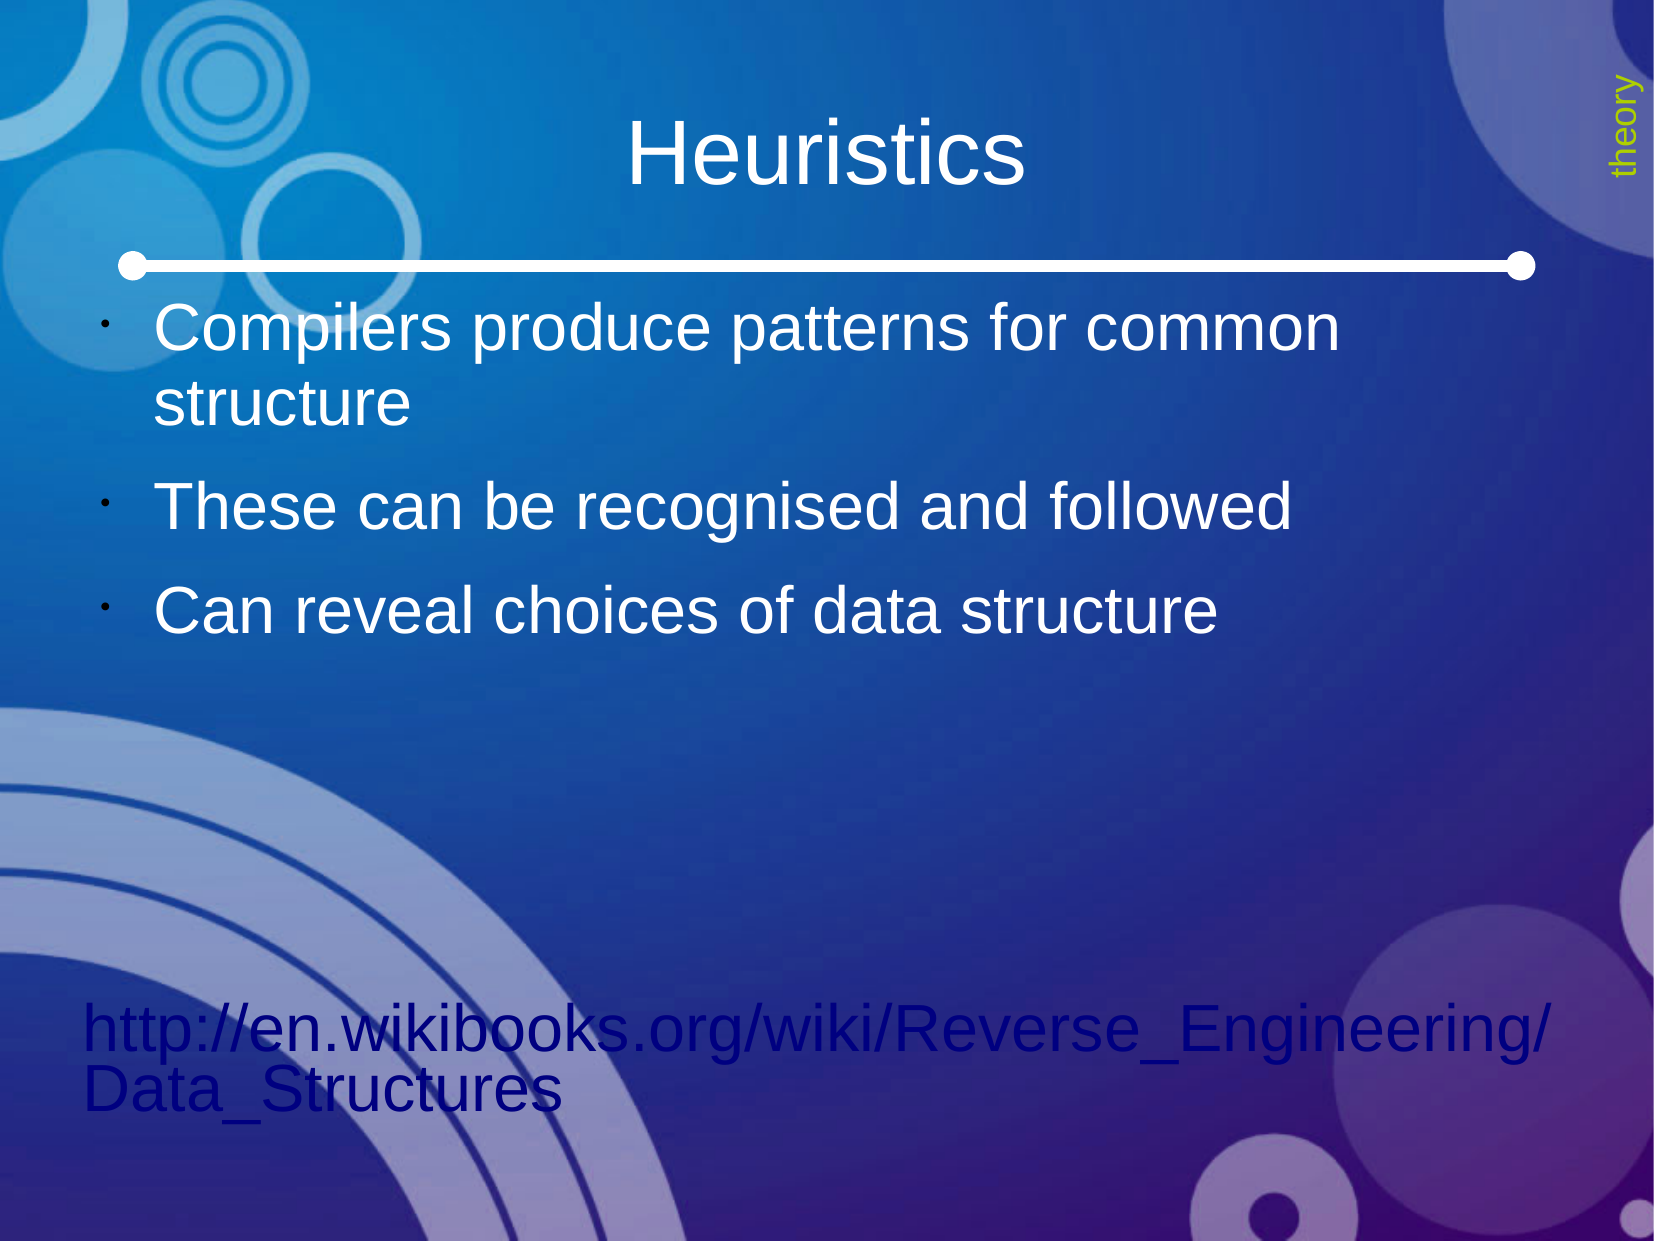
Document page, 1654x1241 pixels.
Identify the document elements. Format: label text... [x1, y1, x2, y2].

title Heuristics [82, 56, 1571, 250]
picture [0, 0, 1654, 1241]
list Compilers produce patterns for common structure These can be recognised and followed Can reveal choices of data structure http://en.wikibooks.org/wiki/Reverse_Engineering/Data_Structures [82, 290, 1571, 1094]
